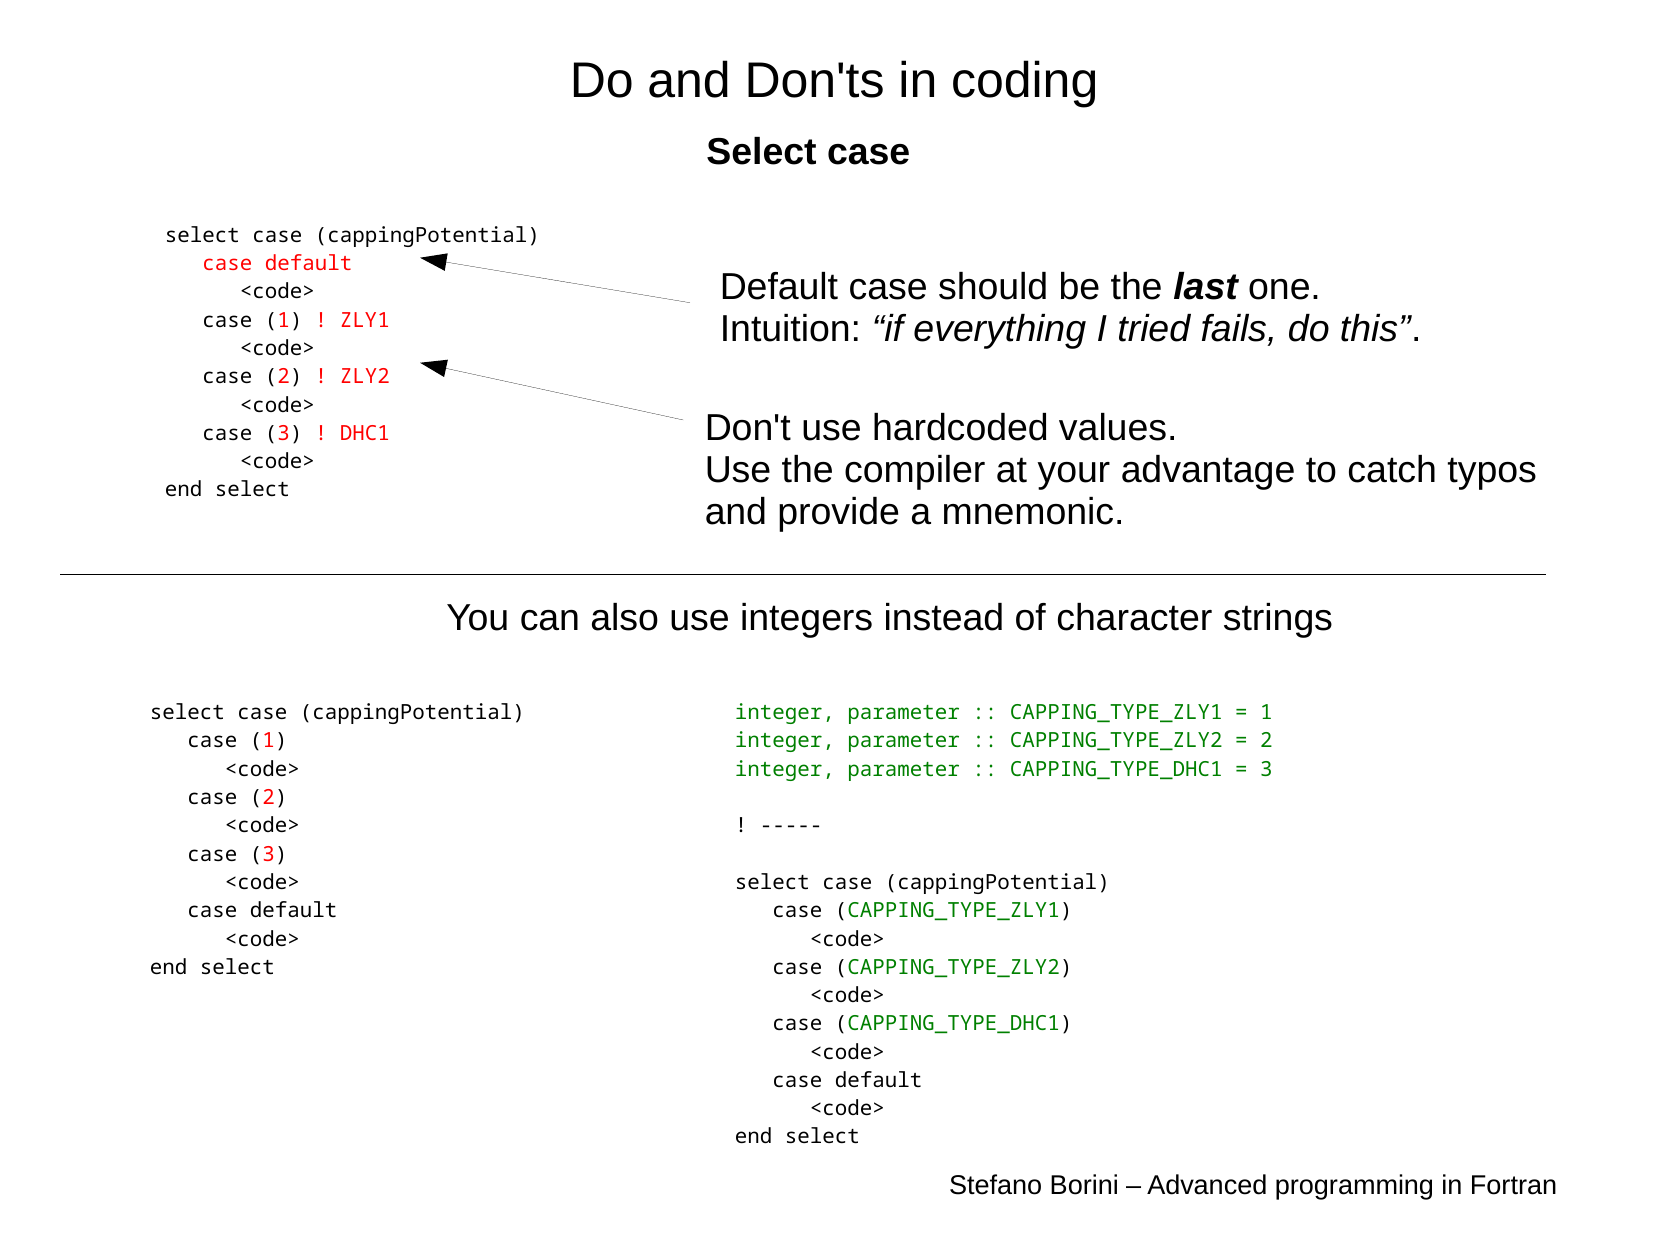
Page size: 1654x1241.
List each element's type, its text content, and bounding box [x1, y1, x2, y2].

text_box Select case [691, 123, 926, 181]
text_box You can also use integers instead of character strings [431, 589, 1351, 646]
text_box select case (cappingPotential) case default <code> case (1) ! ZLY1 <code> case (2) ! ZLY2 <code> case (3) ! DHC1 <code> end select [150, 212, 631, 498]
text_box select case (cappingPotential) case (1) <code> case (2) <code> case (3) <code> case default <code> end select [135, 690, 616, 976]
text_box Don't use hardcoded values. Use the compiler at your advantage to catch typos and provide a mnemonic. [690, 399, 1612, 541]
text_box Default case should be the last one. Intuition: “if everything I tried fails, do this”. [705, 257, 1438, 357]
text_box Do and Don'ts in coding [555, 44, 1171, 116]
text_box integer, parameter :: CAPPING_TYPE_ZLY1 = 1 integer, parameter :: CAPPING_TYPE_ZLY2 = 2 integer, parameter :: CAPPING_TYPE_DHC1 = 3 ! ----- select case (cappingPotential) case (CAPPING_TYPE_ZLY1) <code> case (CAPPING_TYPE_ZLY2) <code> case (CAPPING_TYPE_DHC1) <code> case default <code> end select [720, 690, 1621, 1121]
